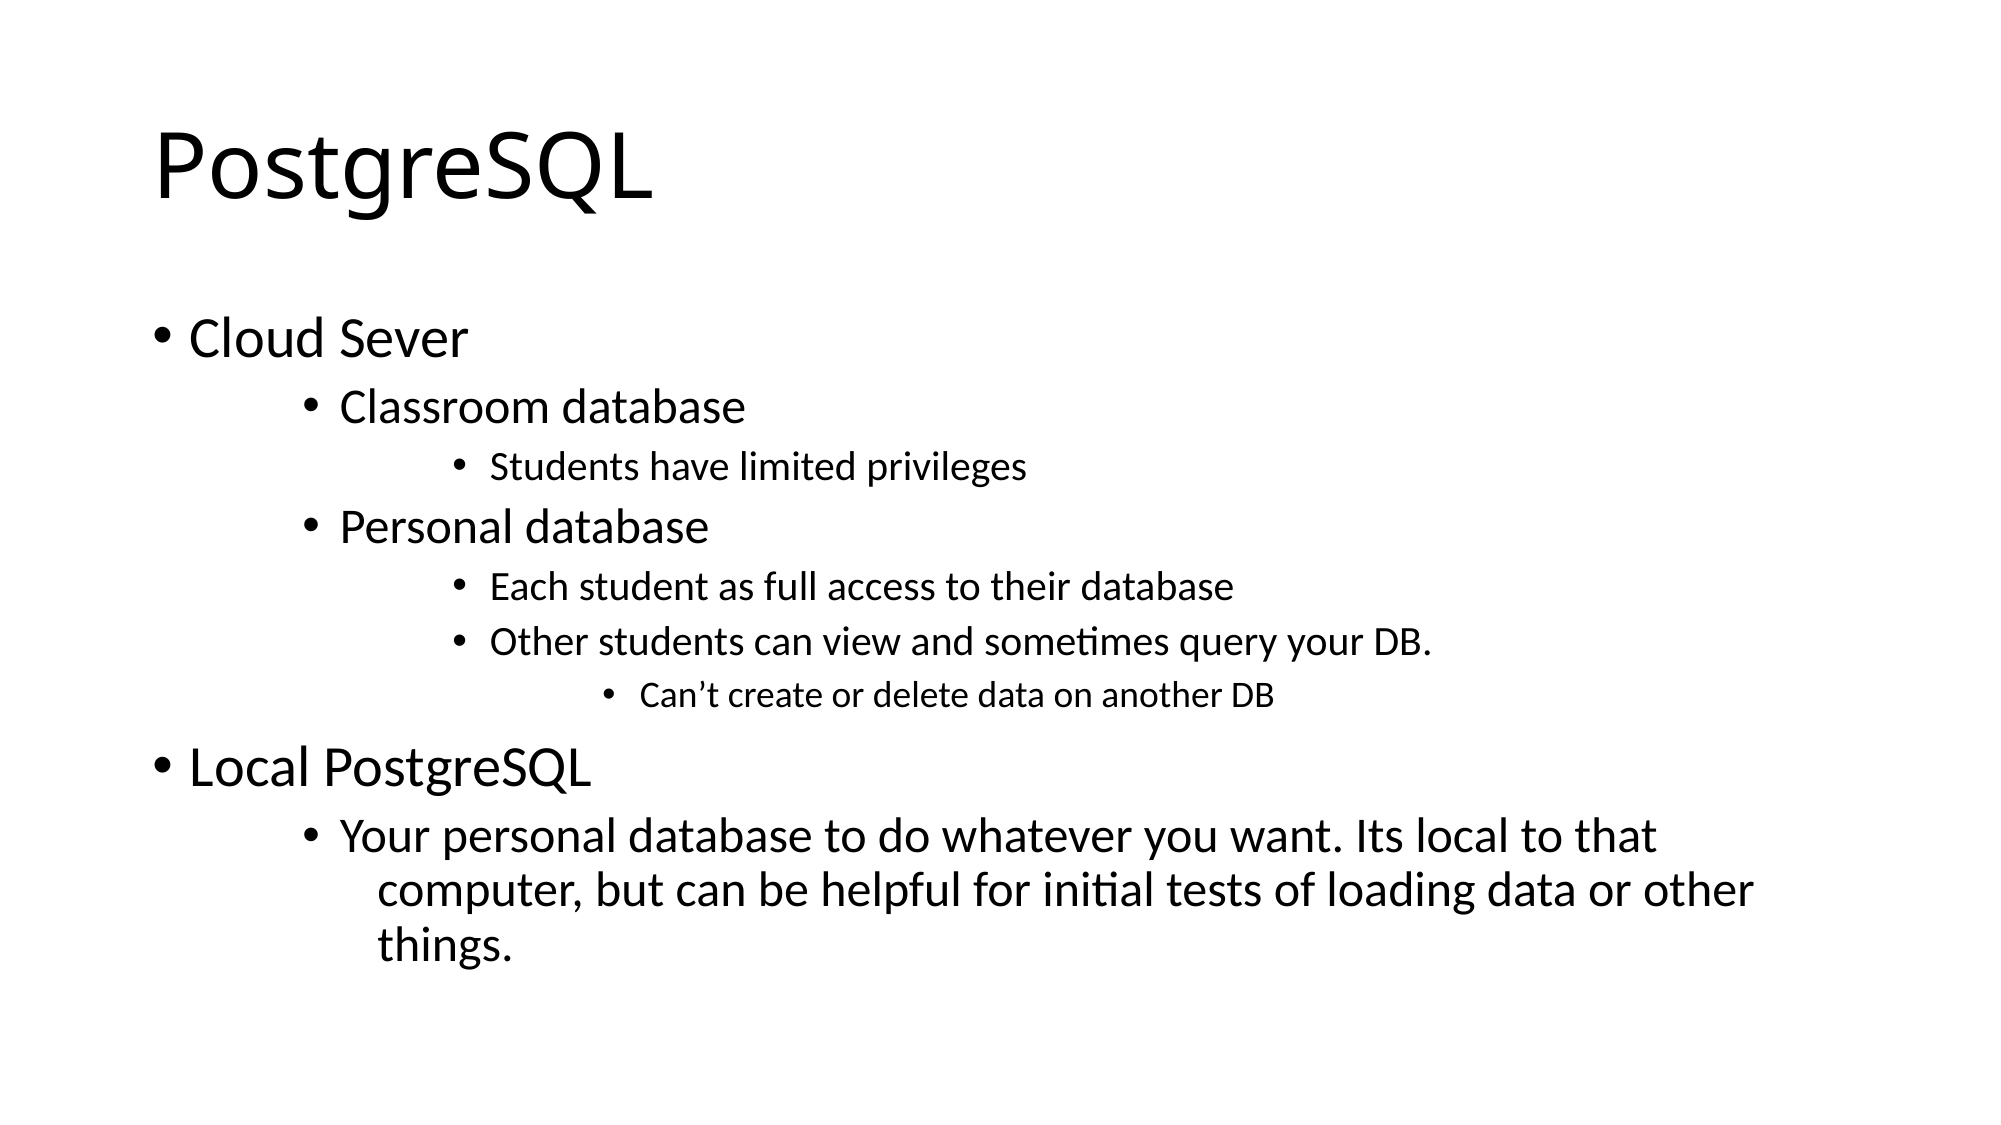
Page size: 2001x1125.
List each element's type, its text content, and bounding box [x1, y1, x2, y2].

title PostgreSQL [137, 59, 1863, 278]
list Cloud Sever Classroom database Students have limited privileges Personal database Each student as full access to their database Other students can view and sometimes query your DB. Can’t create or delete data on another DB Local PostgreSQL Your personal database to do whatever you want. Its local to that computer, but can be helpful for initial tests of loading data or other things. [137, 299, 1863, 1014]
